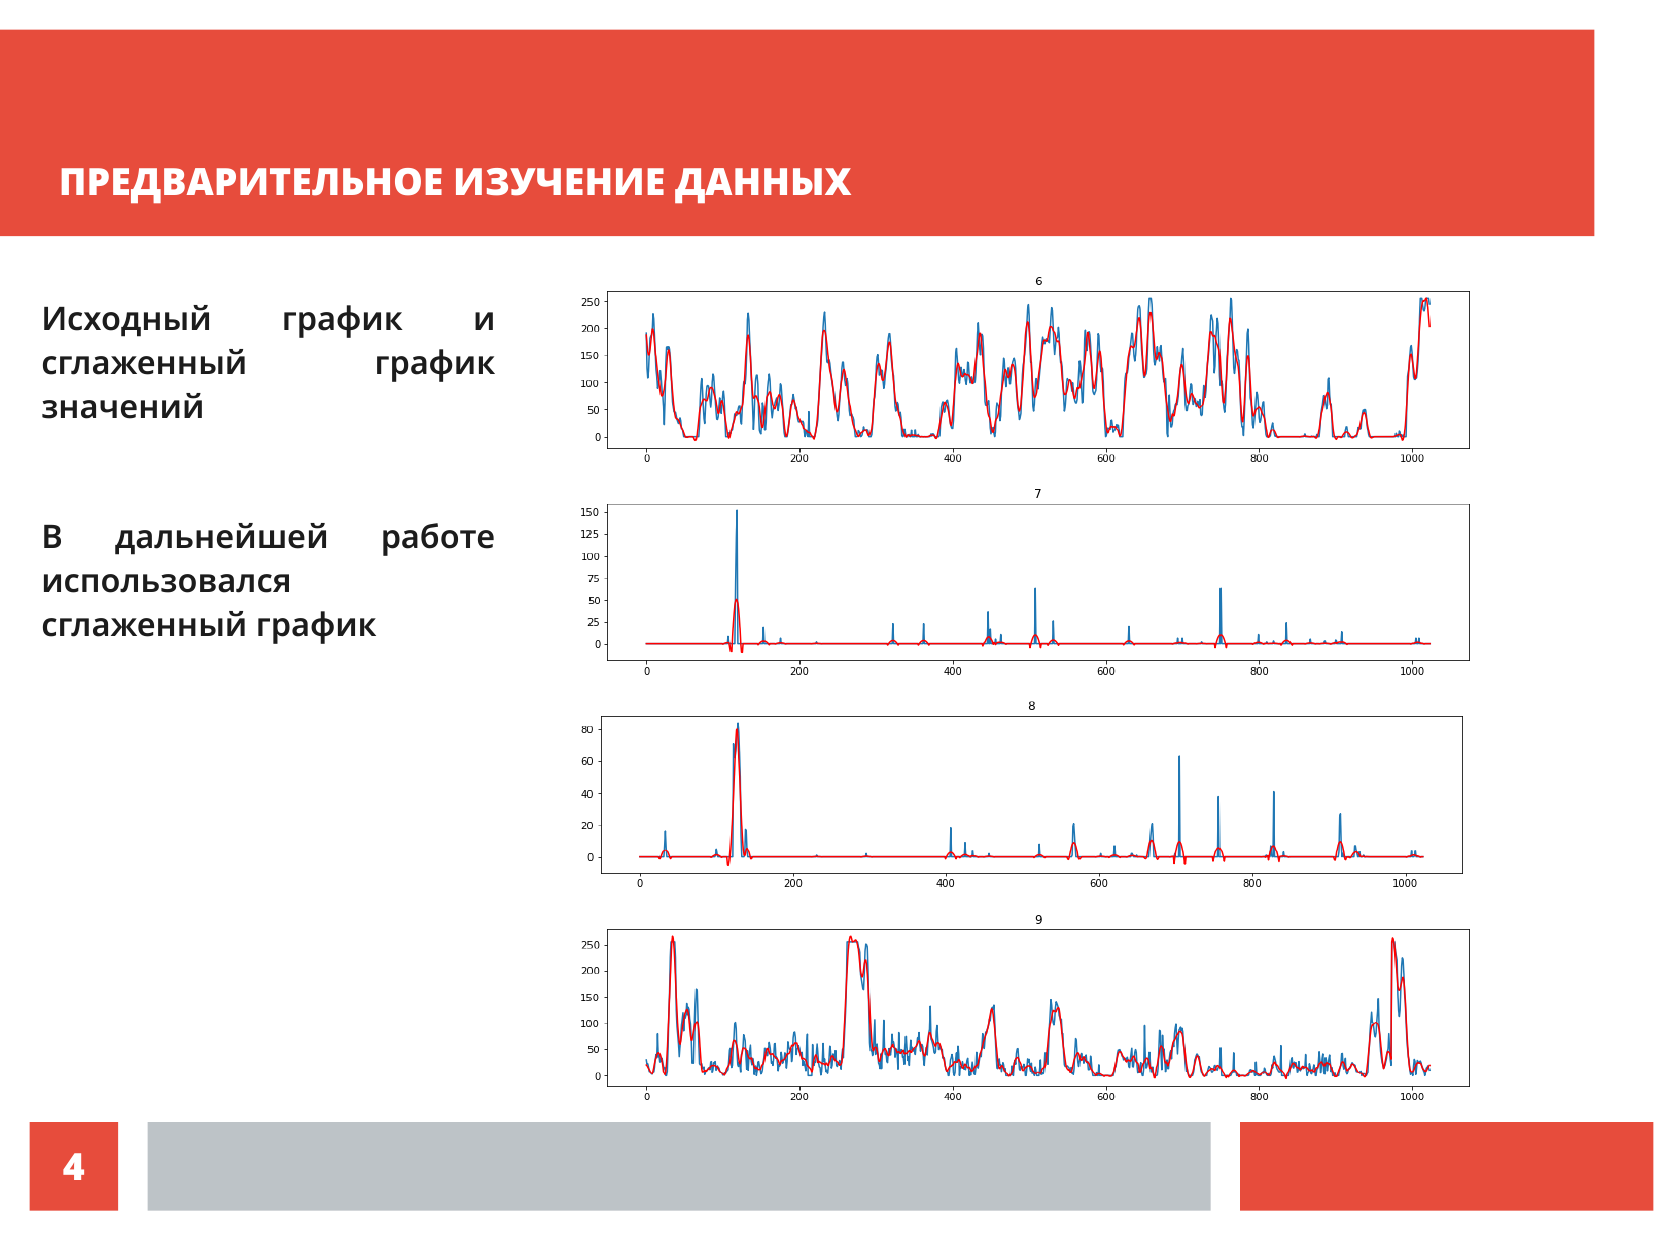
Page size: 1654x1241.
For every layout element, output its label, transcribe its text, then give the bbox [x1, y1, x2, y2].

picture [555, 257, 1501, 1123]
list Исходный график и сглаженный график значений В дальнейшей работе использовался сглаженный график [41, 295, 497, 650]
title ПРЕДВАРИТЕЛЬНОЕ ИЗУЧЕНИЕ ДАННЫХ [59, 59, 1595, 207]
